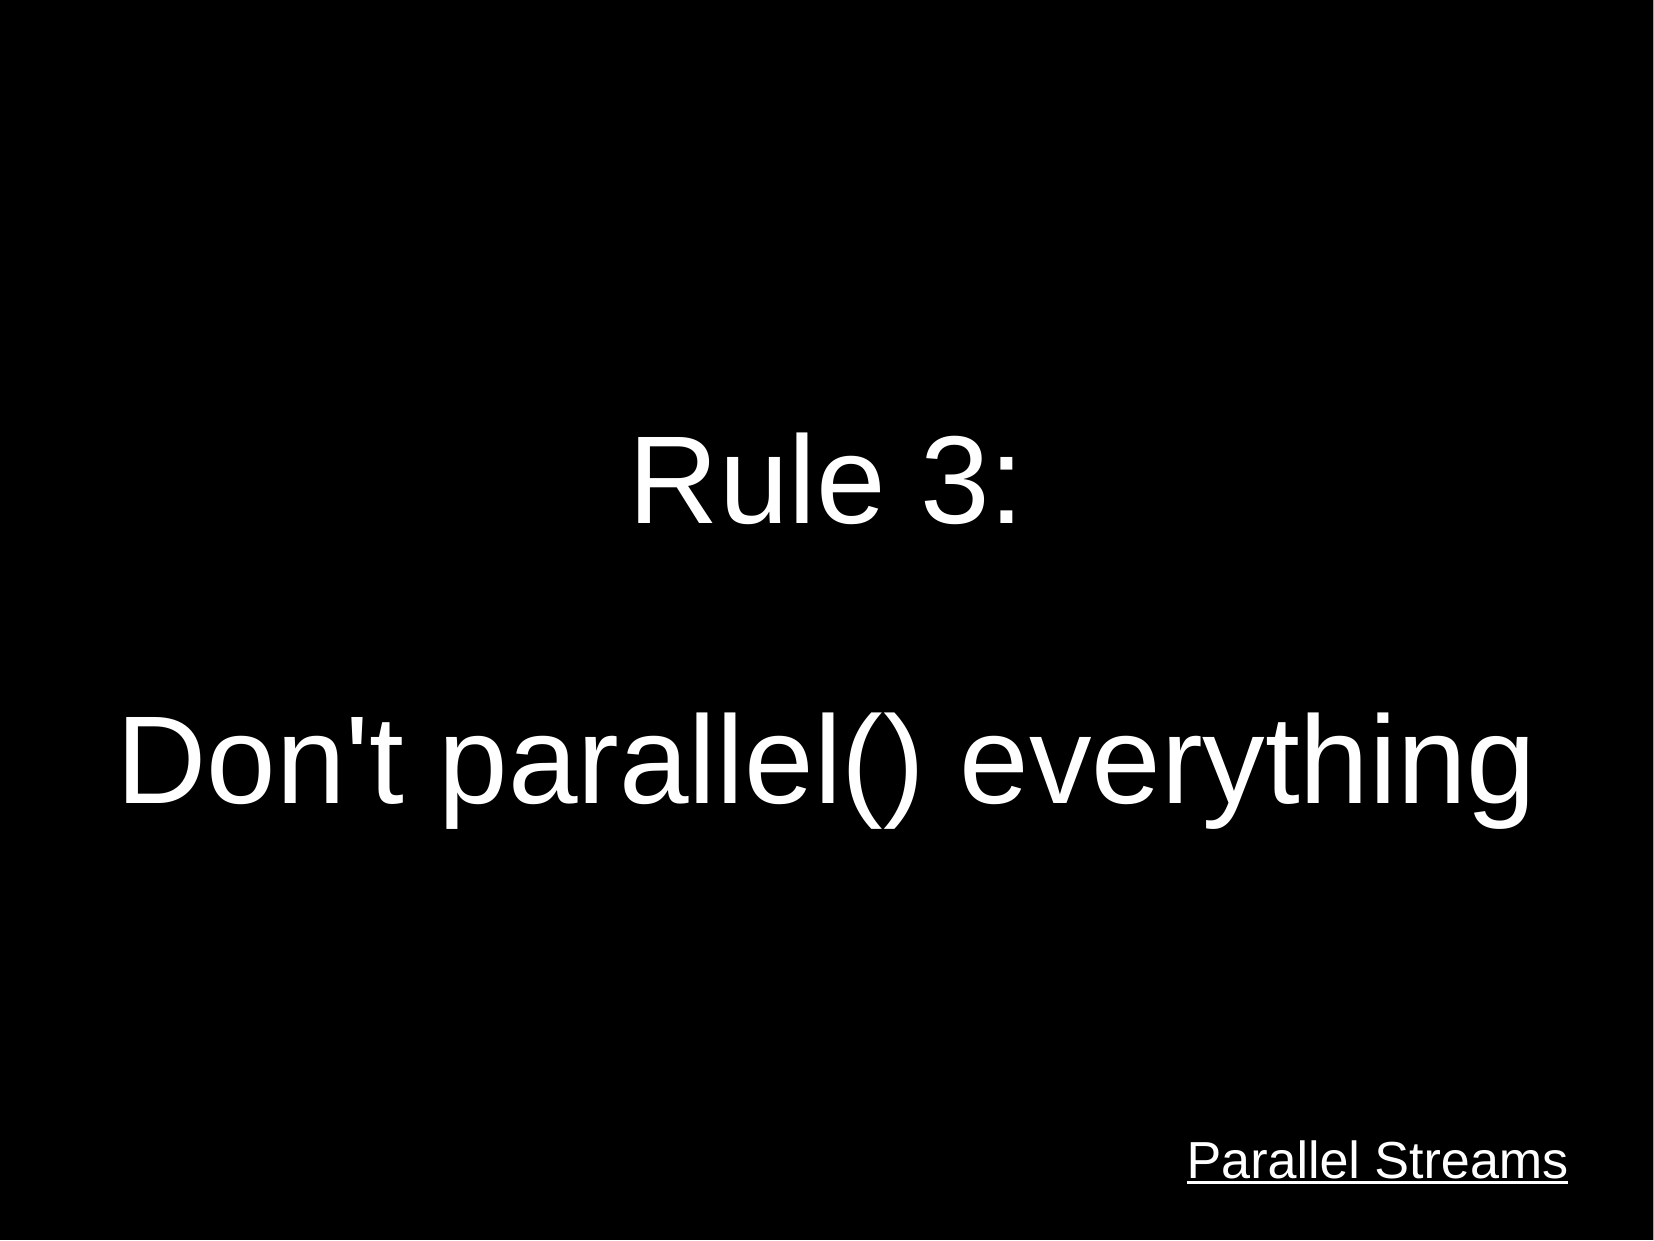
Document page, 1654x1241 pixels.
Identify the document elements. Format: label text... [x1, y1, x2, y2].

subtitle Rule 3: Don't parallel() everything [0, 0, 1654, 1241]
text_box Parallel Streams [1100, 1080, 1654, 1241]
